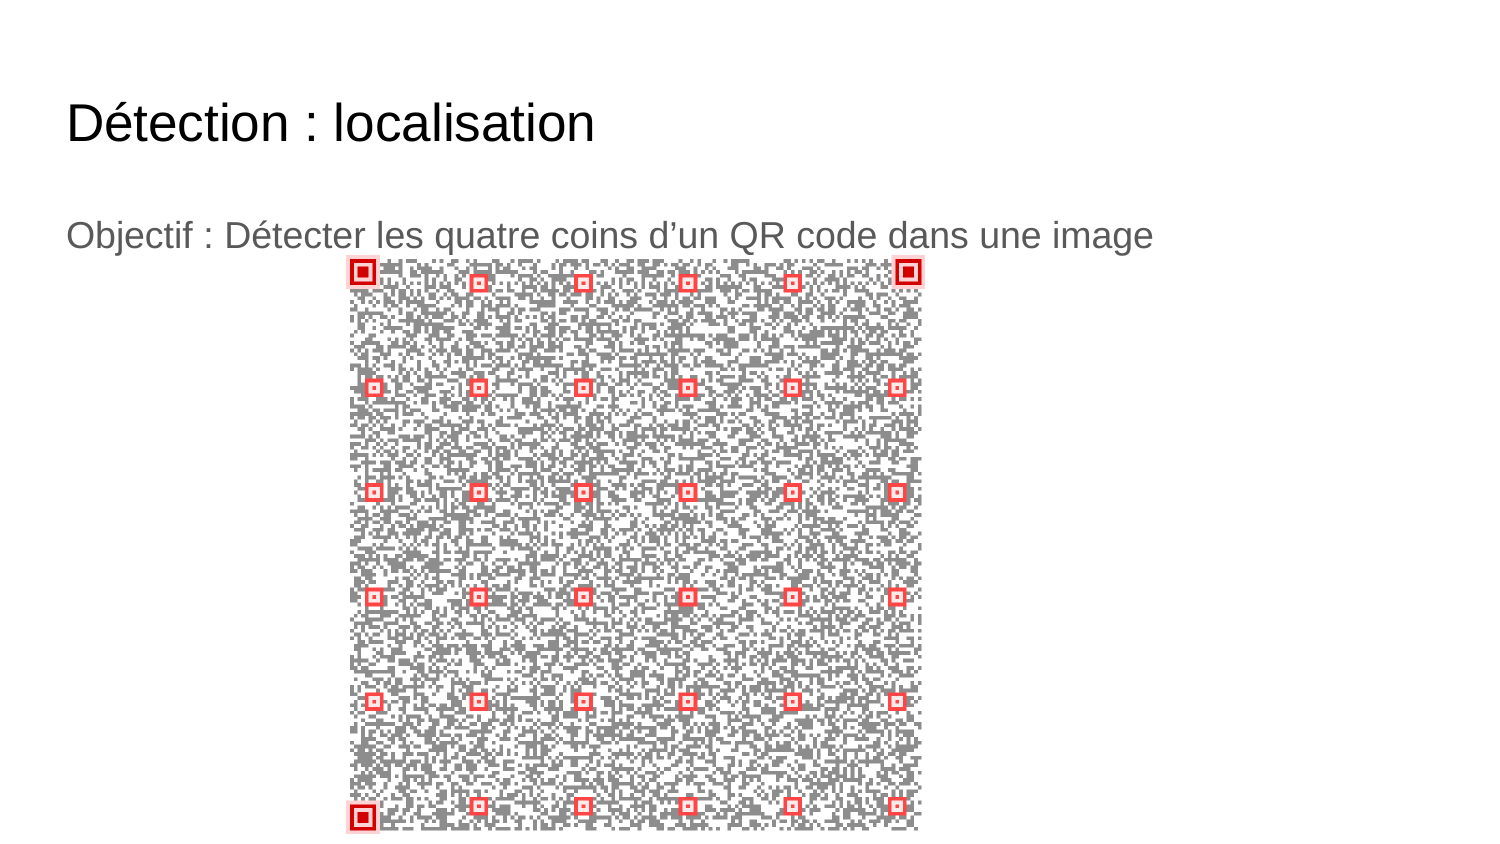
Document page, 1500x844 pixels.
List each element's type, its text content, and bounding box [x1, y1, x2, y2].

list Objectif : Détecter les quatre coins d’un QR code dans une image [51, 189, 1449, 750]
picture [346, 255, 925, 834]
title Détection : localisation [51, 72, 1449, 167]
